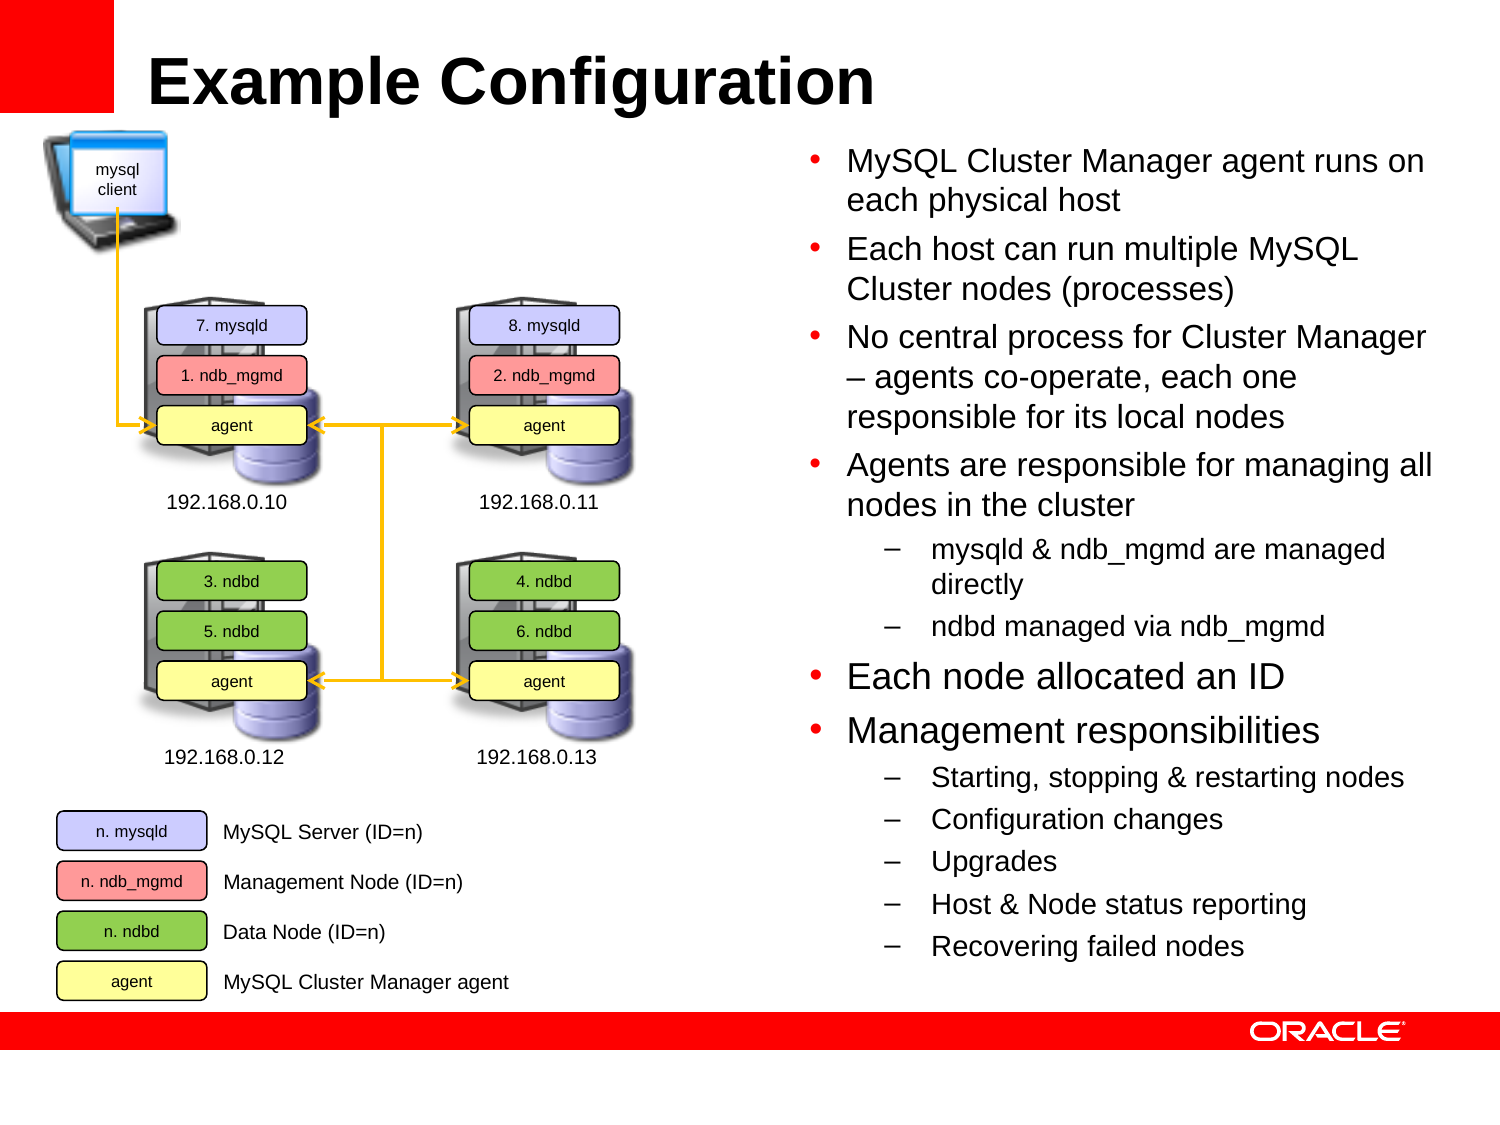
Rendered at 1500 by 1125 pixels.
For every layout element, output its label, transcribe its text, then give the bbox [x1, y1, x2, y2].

text_box 6. ndbd [469, 611, 620, 651]
text_box 4. ndbd [469, 561, 620, 601]
text_box 1. ndb_mgmd [156, 355, 307, 395]
text_box 192.168.0.12 [148, 736, 300, 777]
text_box n. mysqld [56, 811, 207, 851]
text_box n. ndb_mgmd [56, 861, 207, 901]
picture [43, 123, 181, 262]
text_box Management Node (ID=n) [208, 861, 479, 902]
text_box 2. ndb_mgmd [469, 355, 620, 395]
picture [119, 548, 332, 749]
text_box 192.168.0.10 [151, 480, 303, 522]
text_box 3. ndbd [156, 561, 307, 601]
picture [431, 293, 645, 493]
text_box MySQL Server (ID=n) [208, 811, 439, 852]
text_box 192.168.0.13 [461, 736, 612, 777]
text_box 8. mysqld [469, 305, 620, 345]
text_box agent [56, 961, 207, 1001]
text_box Data Node (ID=n) [208, 911, 401, 952]
picture [119, 293, 332, 493]
text_box agent [156, 405, 307, 445]
text_box agent [469, 405, 620, 445]
text_box agent [156, 661, 307, 701]
text_box MySQL Cluster Manager agent [208, 961, 524, 1002]
title Example Configuration [147, 8, 1392, 119]
text_box 7. mysqld [156, 305, 307, 345]
text_box 192.168.0.11 [464, 480, 615, 522]
list MySQL Cluster Manager agent runs on each physical host Each host can run multiple MySQL Cluster nodes (processes) No central process for Cluster Manager – agents co-operate, each one responsible for its local nodes Agents are responsible for managing all nodes in the cluster mysqld & ndb_mgmd are managed directly ndbd managed via ndb_mgmd Each node allocated an ID Management responsibilities Starting, stopping & restarting nodes Configuration changes Upgrades Host & Node status reporting Recovering failed nodes [794, 131, 1457, 994]
text_box 5. ndbd [156, 611, 307, 651]
text_box mysql client [73, 148, 162, 208]
picture [431, 548, 645, 749]
text_box n. ndbd [56, 911, 207, 951]
text_box agent [469, 661, 620, 701]
picture [0, 0, 114, 113]
picture [0, 1012, 1500, 1050]
